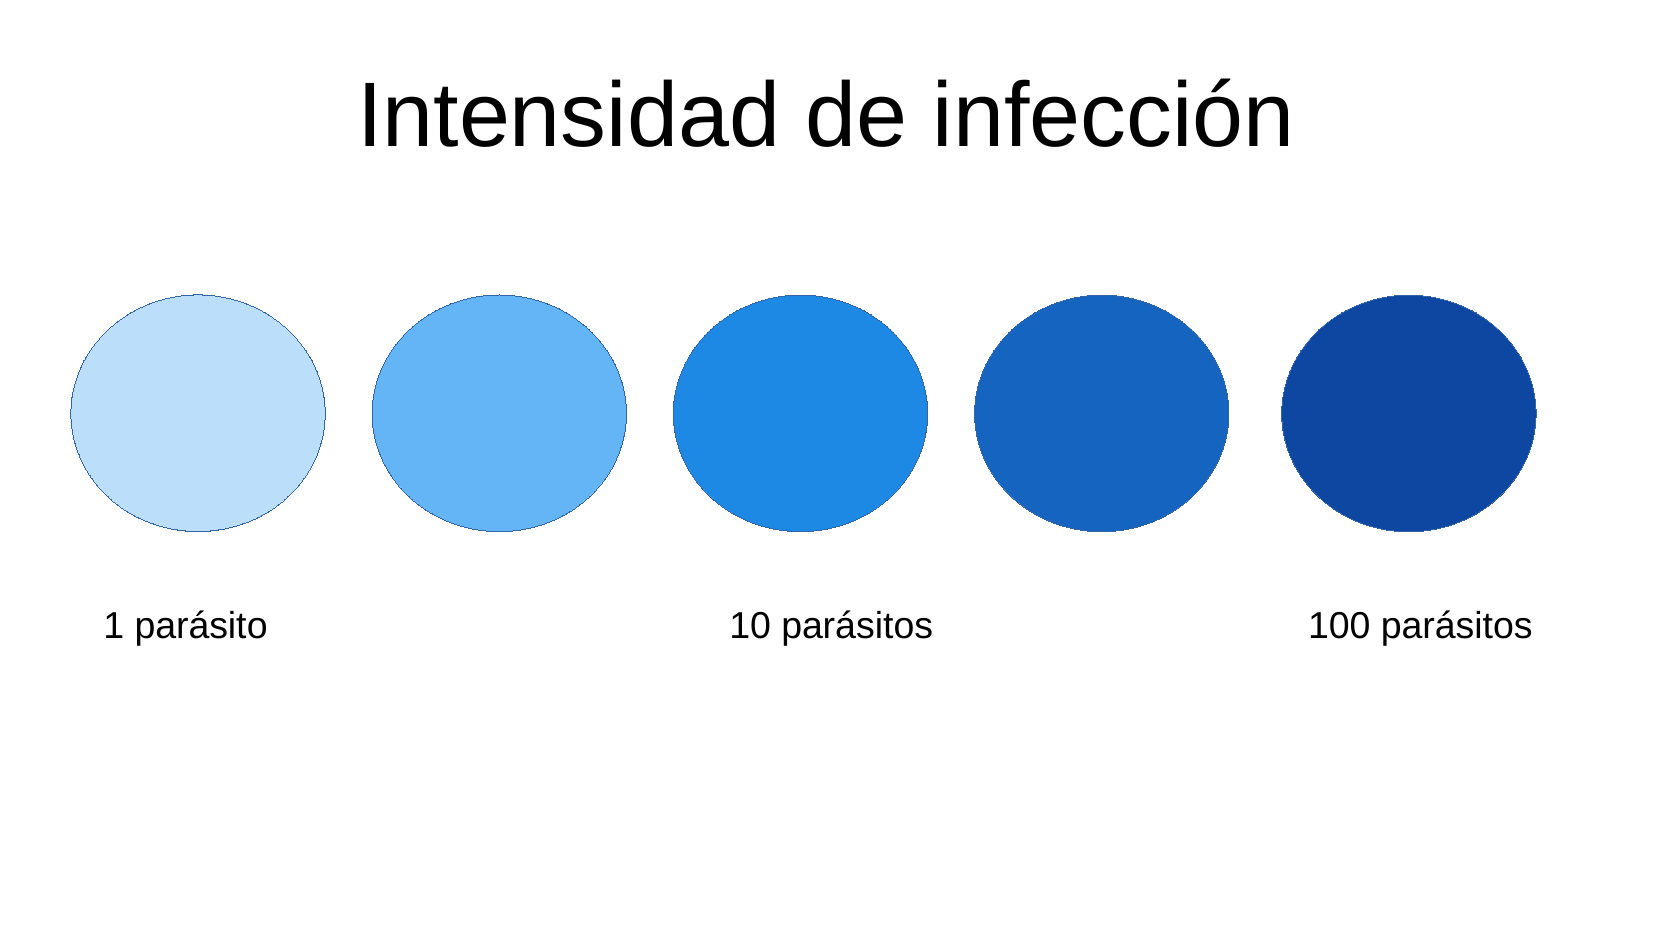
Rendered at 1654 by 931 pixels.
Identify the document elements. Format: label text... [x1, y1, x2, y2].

text_box [372, 294, 627, 532]
text_box 1 parásito [88, 597, 296, 739]
text_box [1281, 295, 1537, 532]
title Intensidad de infección [82, 37, 1571, 193]
text_box [974, 295, 1229, 532]
text_box [70, 294, 326, 532]
text_box 100 parásitos [1293, 597, 1554, 739]
text_box 10 parásitos [714, 597, 975, 739]
text_box [673, 295, 928, 532]
